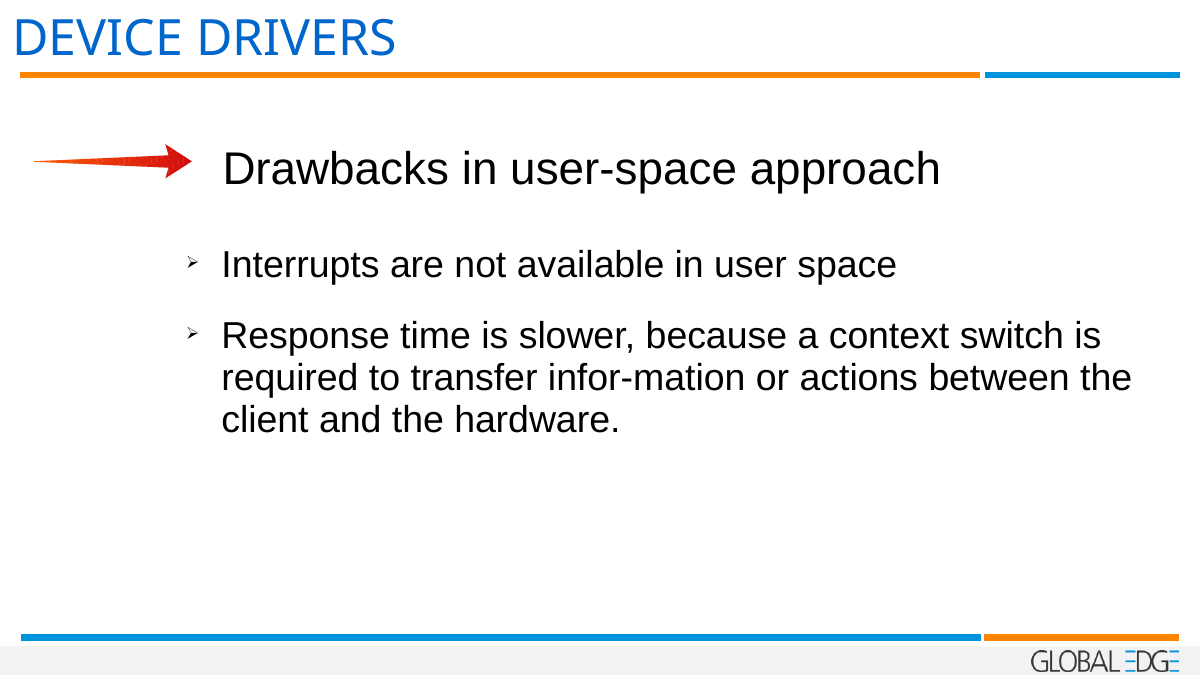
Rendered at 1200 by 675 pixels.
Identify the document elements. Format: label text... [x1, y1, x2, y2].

title DEVICE DRIVERS [12, 6, 1088, 66]
text_box Response time is slower, because a context switch is required to transfer infor-mation or actions between the client and the hardware. [171, 307, 1199, 448]
text_box Drawbacks in user-space approach [194, 135, 999, 202]
picture [1031, 650, 1179, 672]
picture [30, 141, 195, 181]
text_box Interrupts are not available in user space [171, 236, 987, 294]
